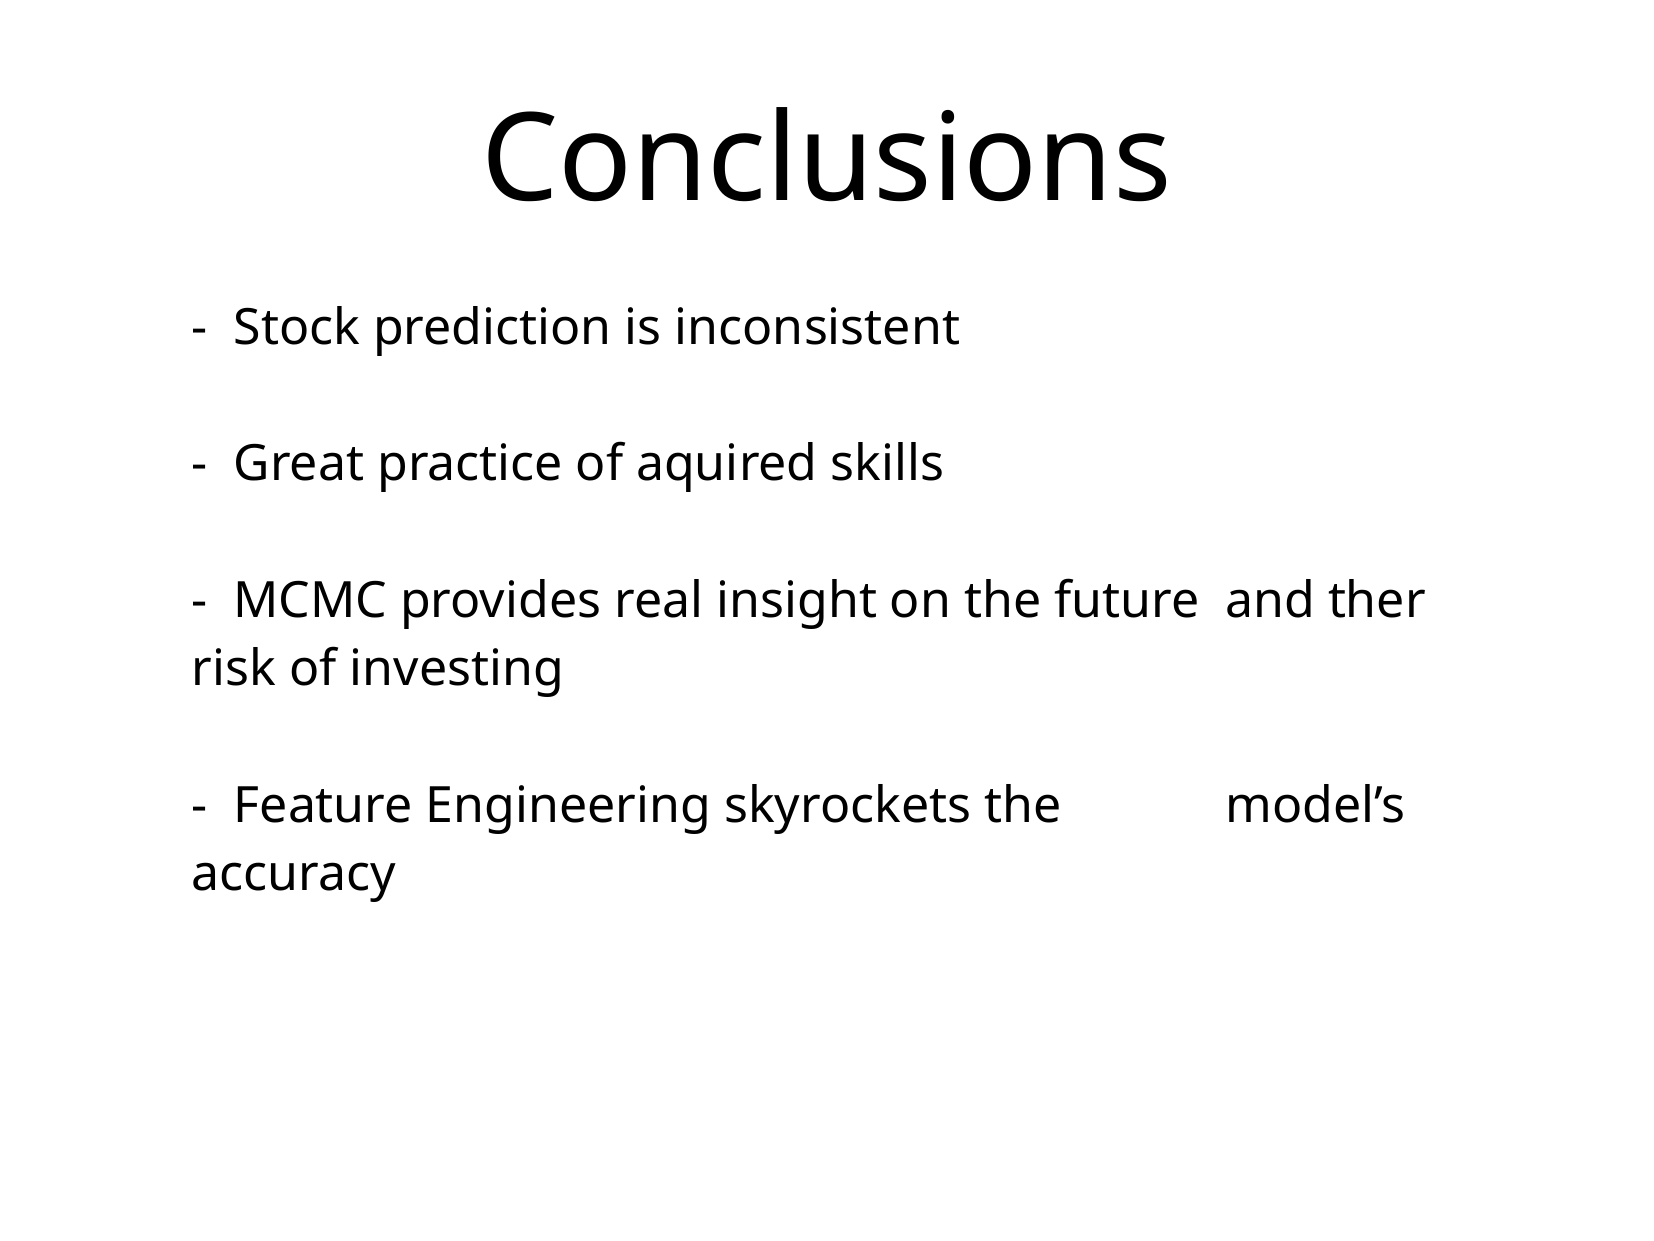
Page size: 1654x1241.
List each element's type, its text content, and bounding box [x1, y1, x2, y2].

text_box - Stock prediction is inconsistent - Great practice of aquired skills - MCMC provides real insight on the future and ther risk of investing - Feature Engineering skyrockets the model’s accuracy [177, 283, 1527, 1099]
title Conclusions [82, 49, 1571, 257]
